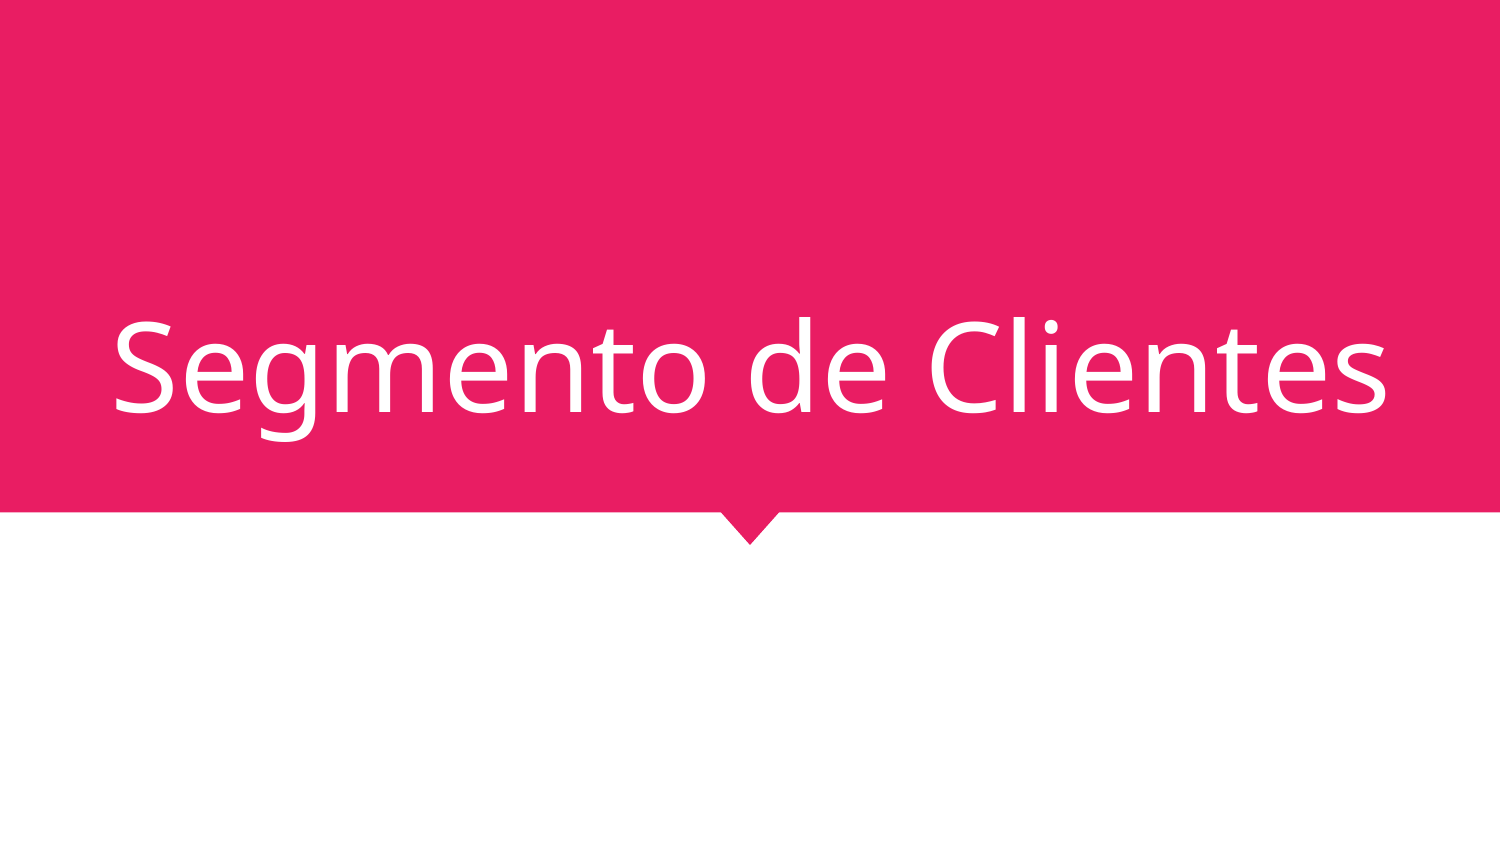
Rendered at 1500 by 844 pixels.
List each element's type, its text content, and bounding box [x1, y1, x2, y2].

title Segmento de Clientes [38, 106, 1465, 453]
